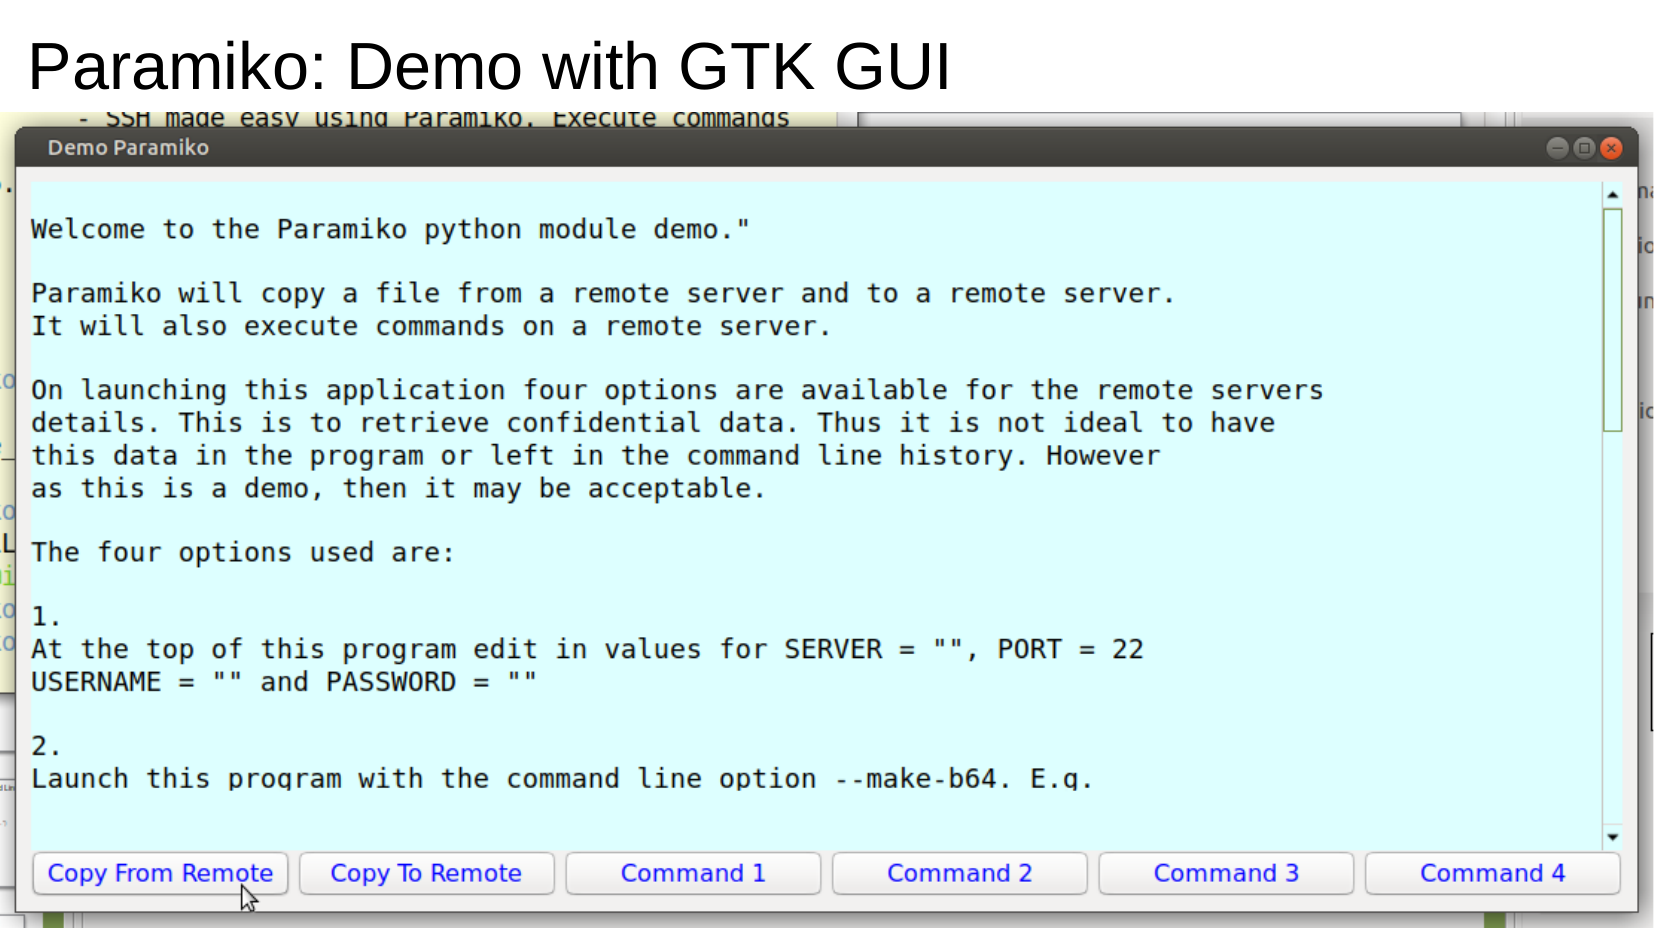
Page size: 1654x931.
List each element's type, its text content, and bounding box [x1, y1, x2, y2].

picture [0, 112, 1654, 928]
title Paramiko: Demo with GTK GUI [27, 28, 1619, 104]
